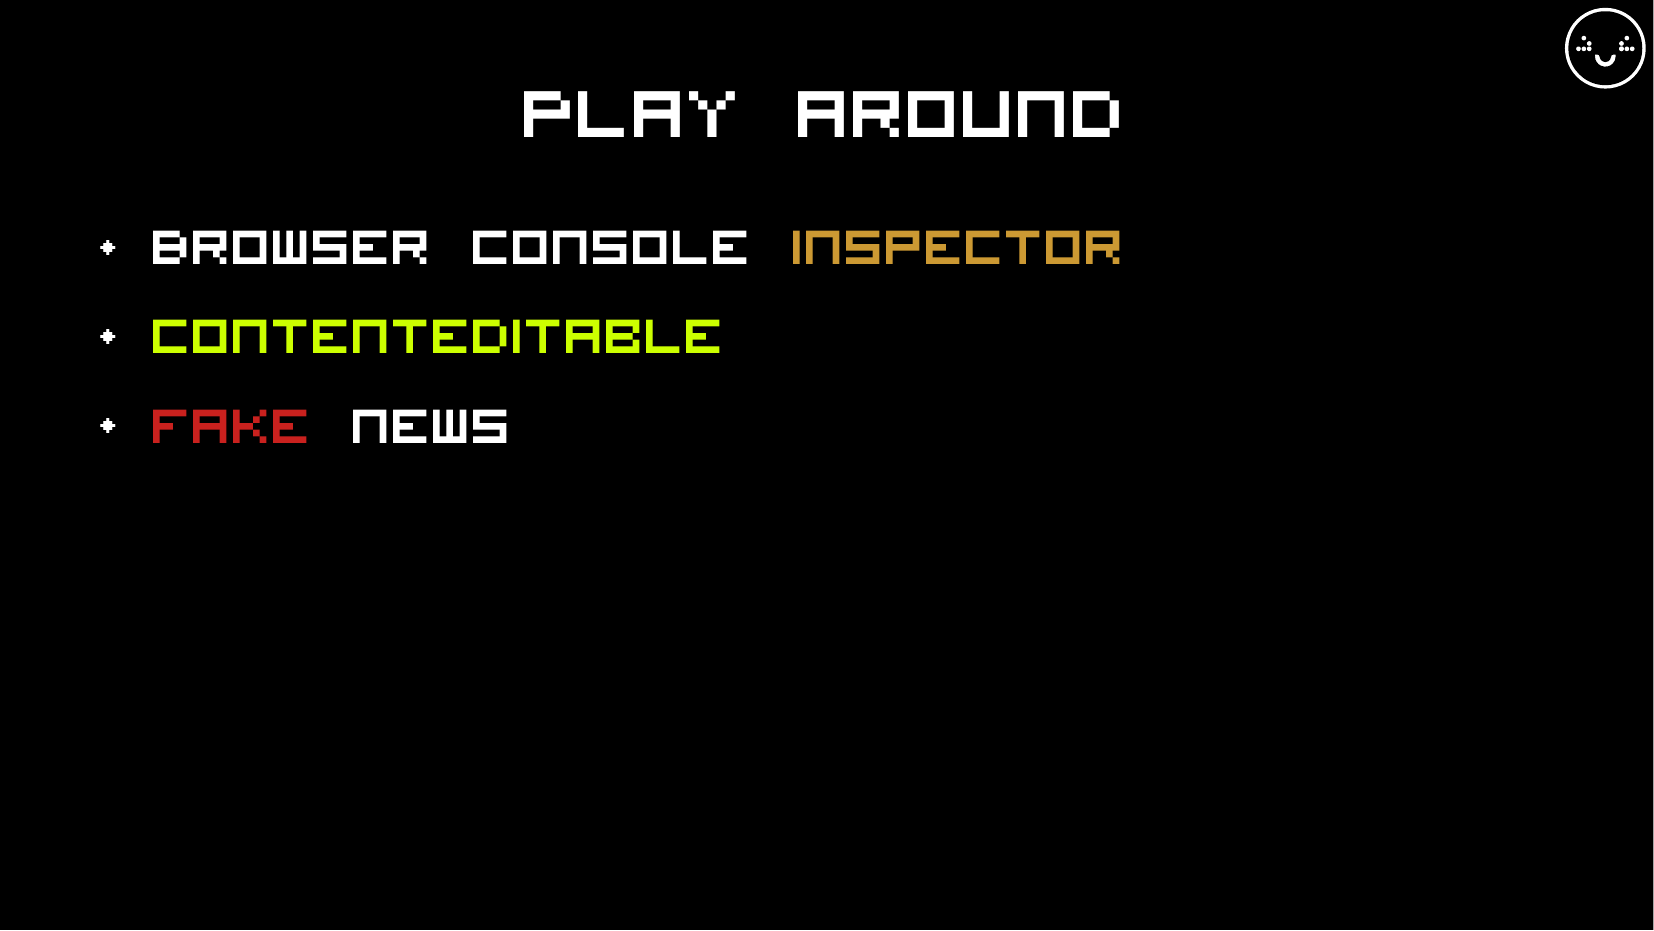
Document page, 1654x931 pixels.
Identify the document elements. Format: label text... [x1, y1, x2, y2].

list Browser console inspector Contenteditable Fake news [82, 217, 1571, 758]
title Play around [82, 37, 1571, 193]
